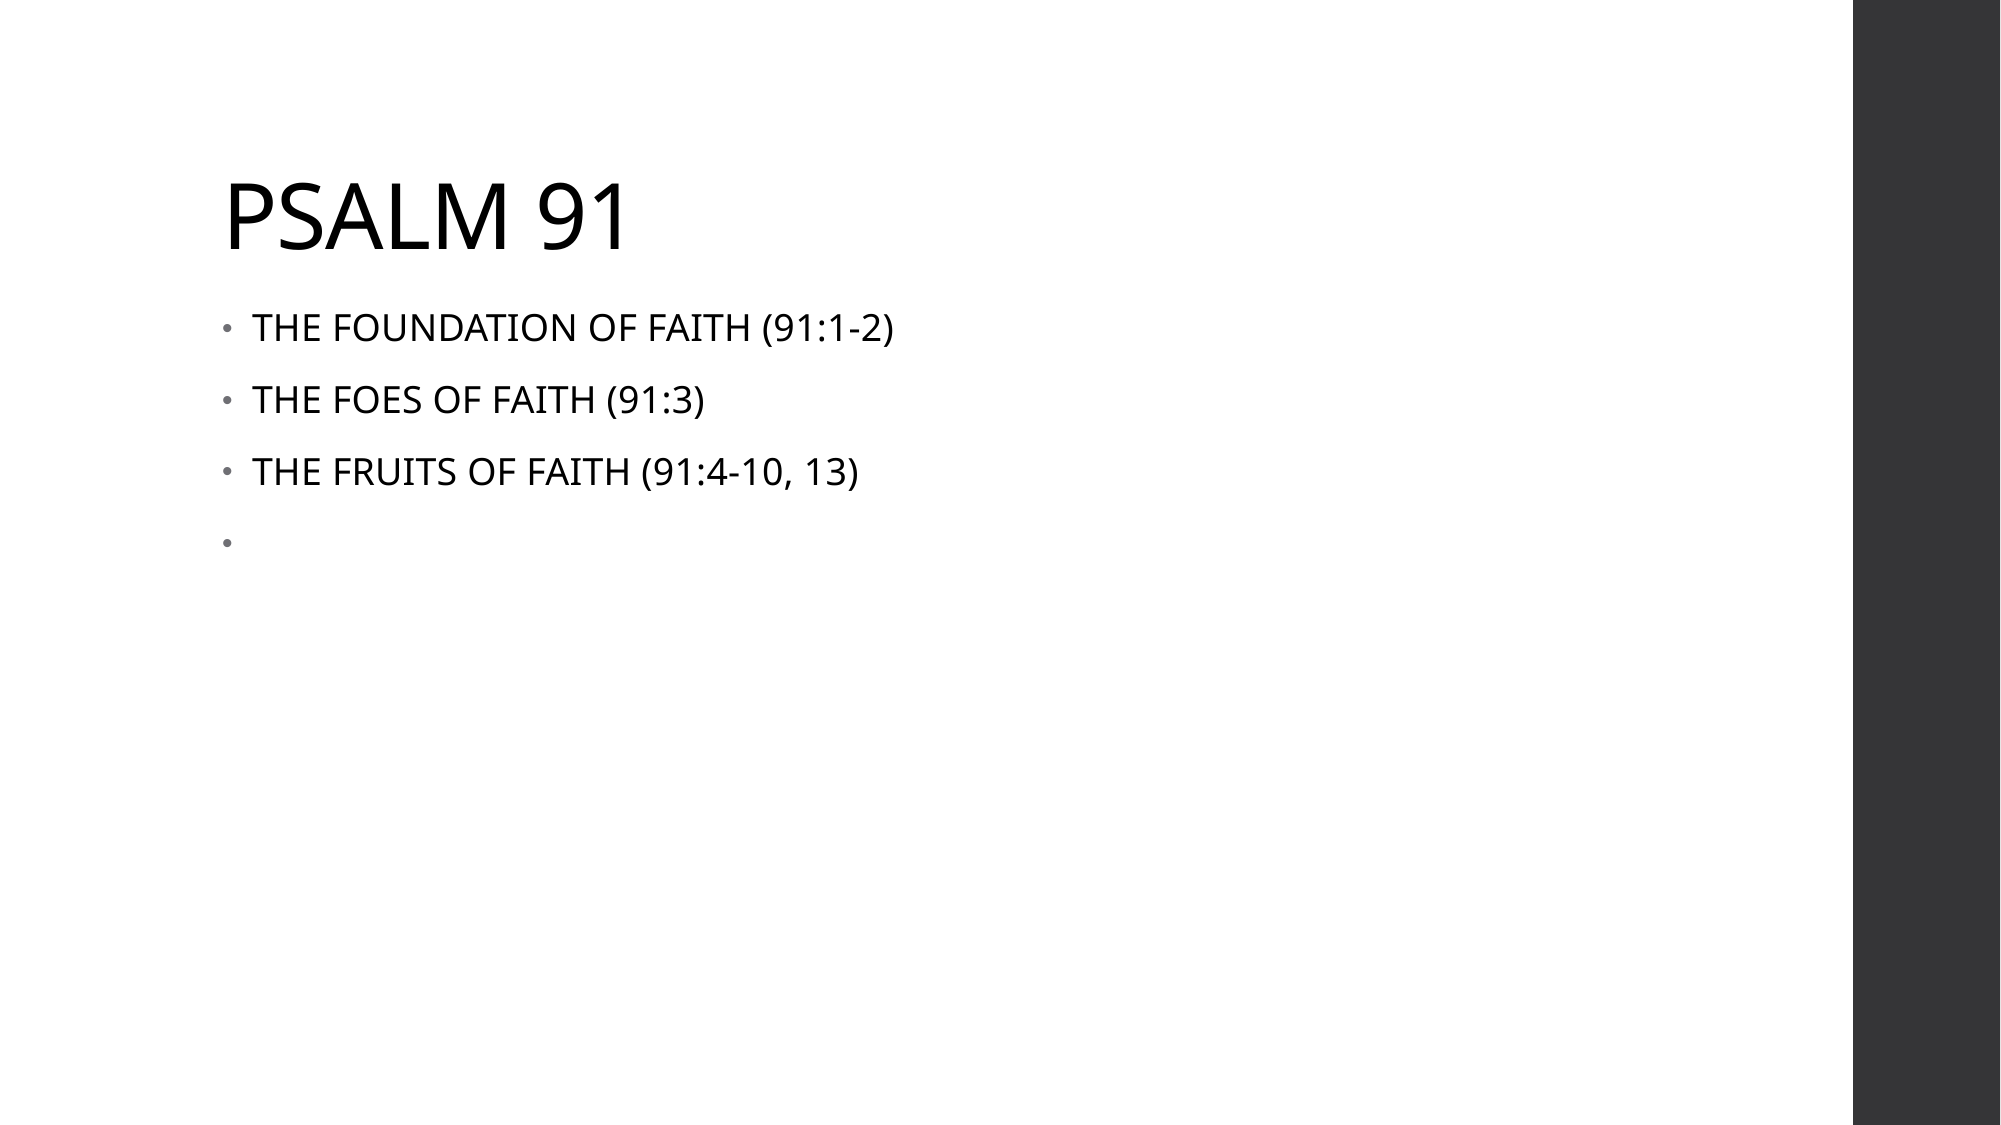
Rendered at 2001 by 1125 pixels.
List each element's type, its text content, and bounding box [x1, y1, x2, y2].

title PSALM 91 [206, 60, 1797, 278]
list THE FOUNDATION OF FAITH (91:1-2) THE FOES OF FAITH (91:3) THE FRUITS OF FAITH (91:4-10, 13) [206, 299, 1617, 1014]
